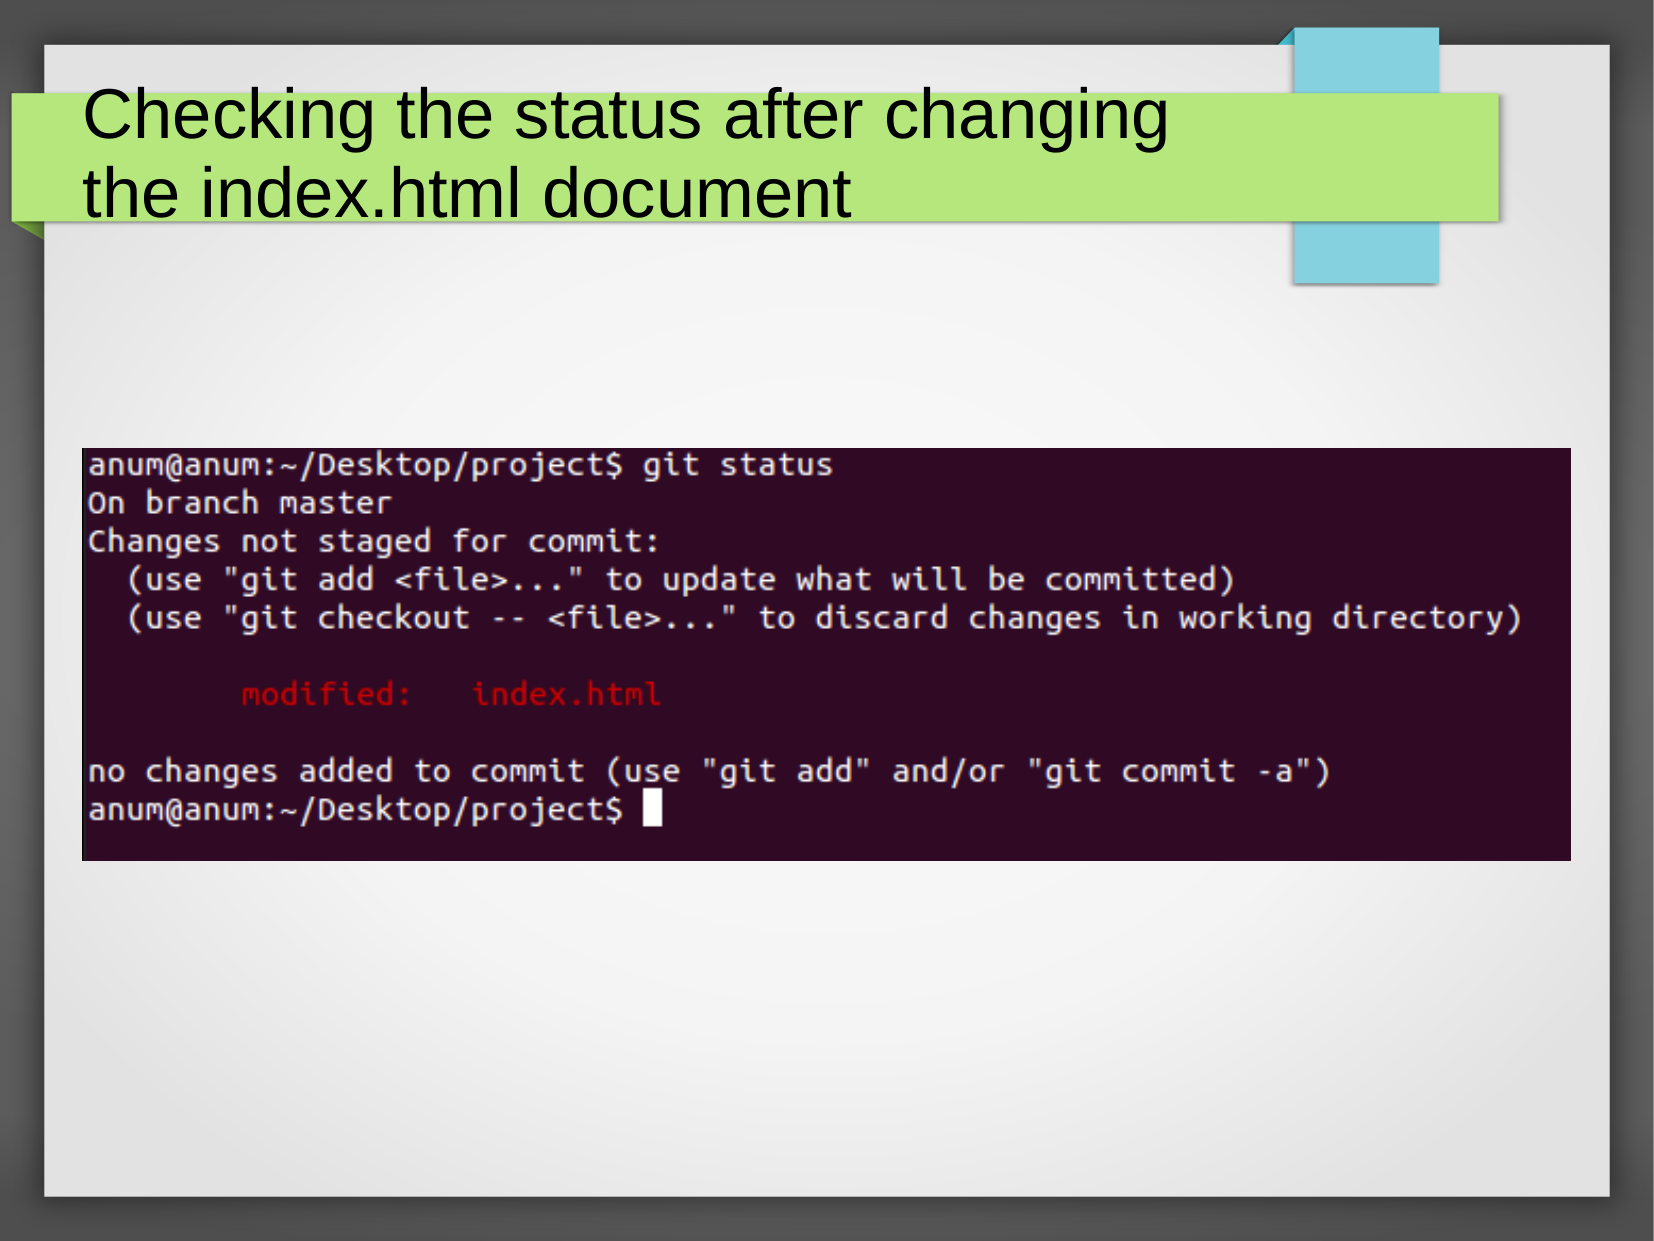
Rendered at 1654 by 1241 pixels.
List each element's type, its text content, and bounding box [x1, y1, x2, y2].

picture [0, 0, 1654, 1241]
title Checking the status after changing the index.html document [82, 74, 1264, 233]
